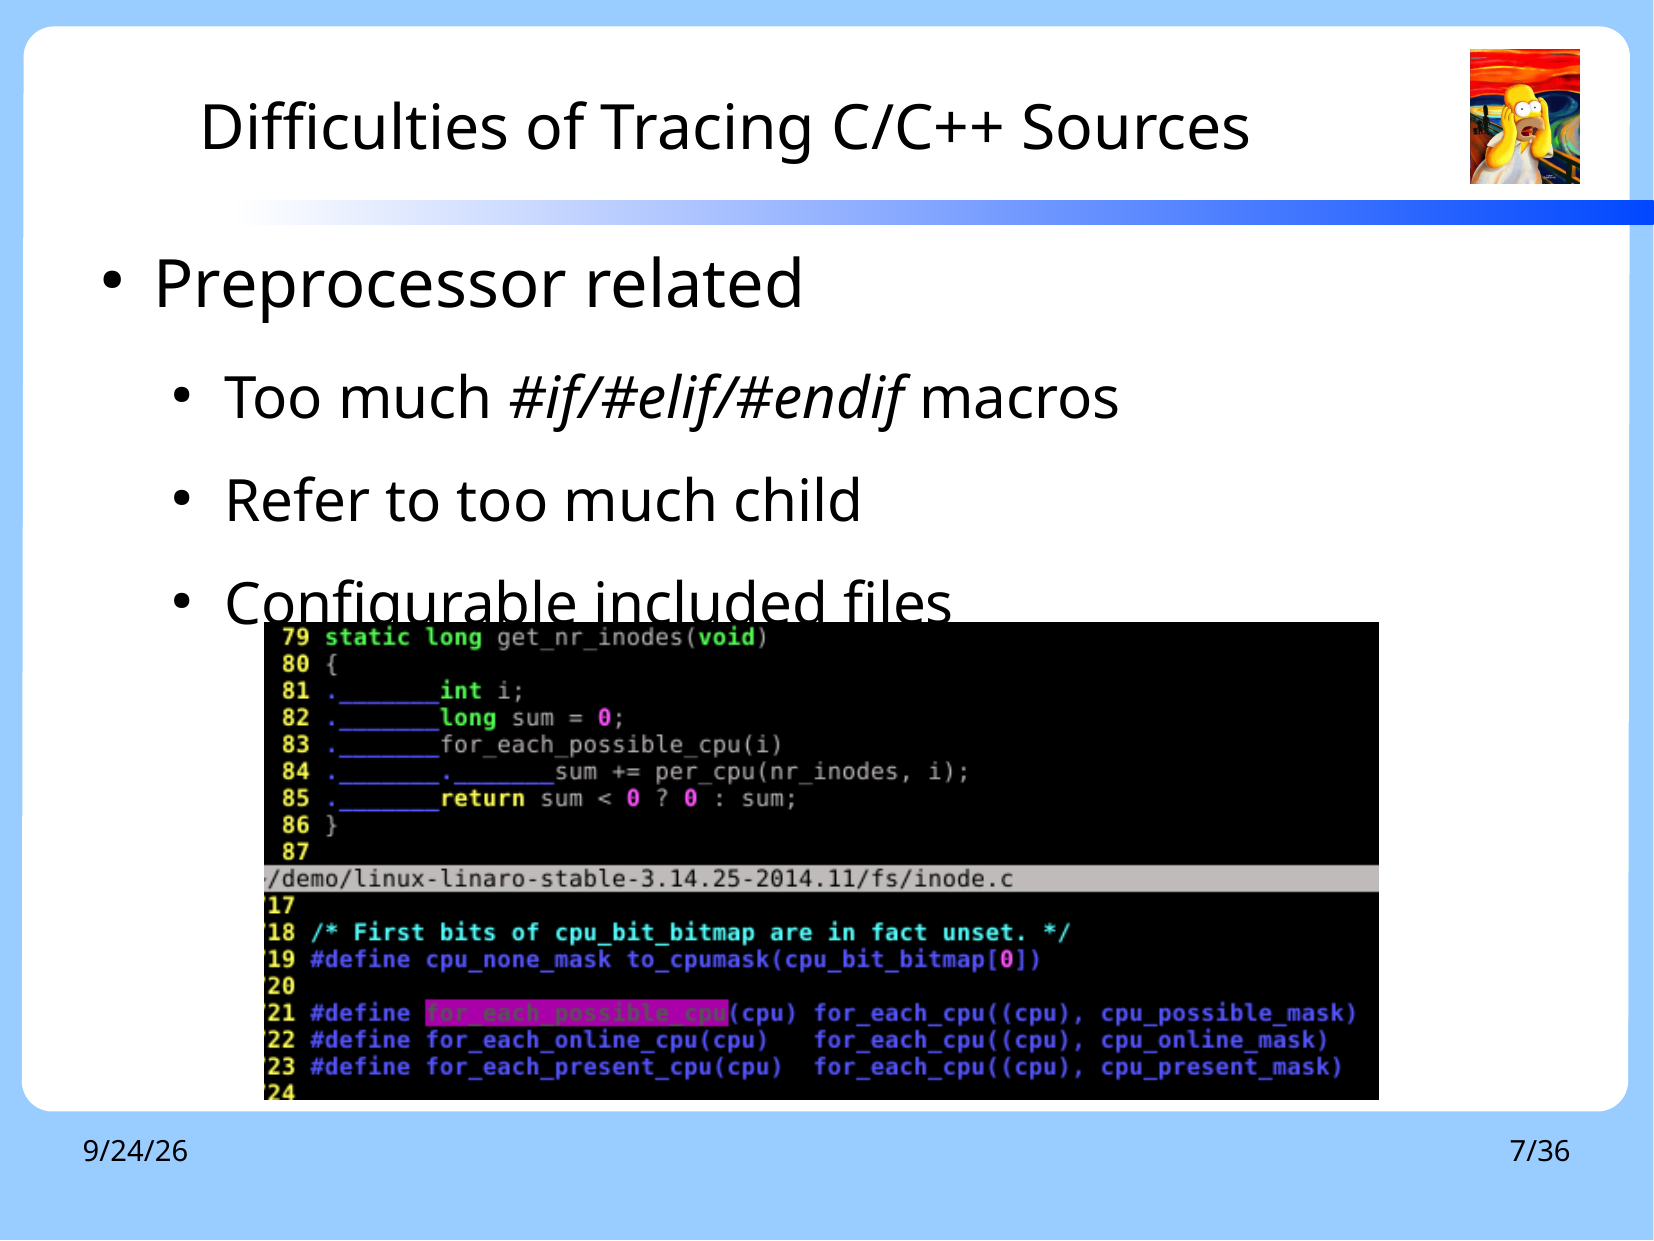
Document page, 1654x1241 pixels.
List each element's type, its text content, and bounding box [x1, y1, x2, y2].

picture [1470, 49, 1580, 184]
title Difficulties of Tracing C/C++ Sources [82, 49, 1371, 201]
picture [264, 622, 1379, 1100]
list Preprocessor related Too much #if/#elif/#endif macros Refer to too much child Configurable included files [82, 236, 1571, 1055]
